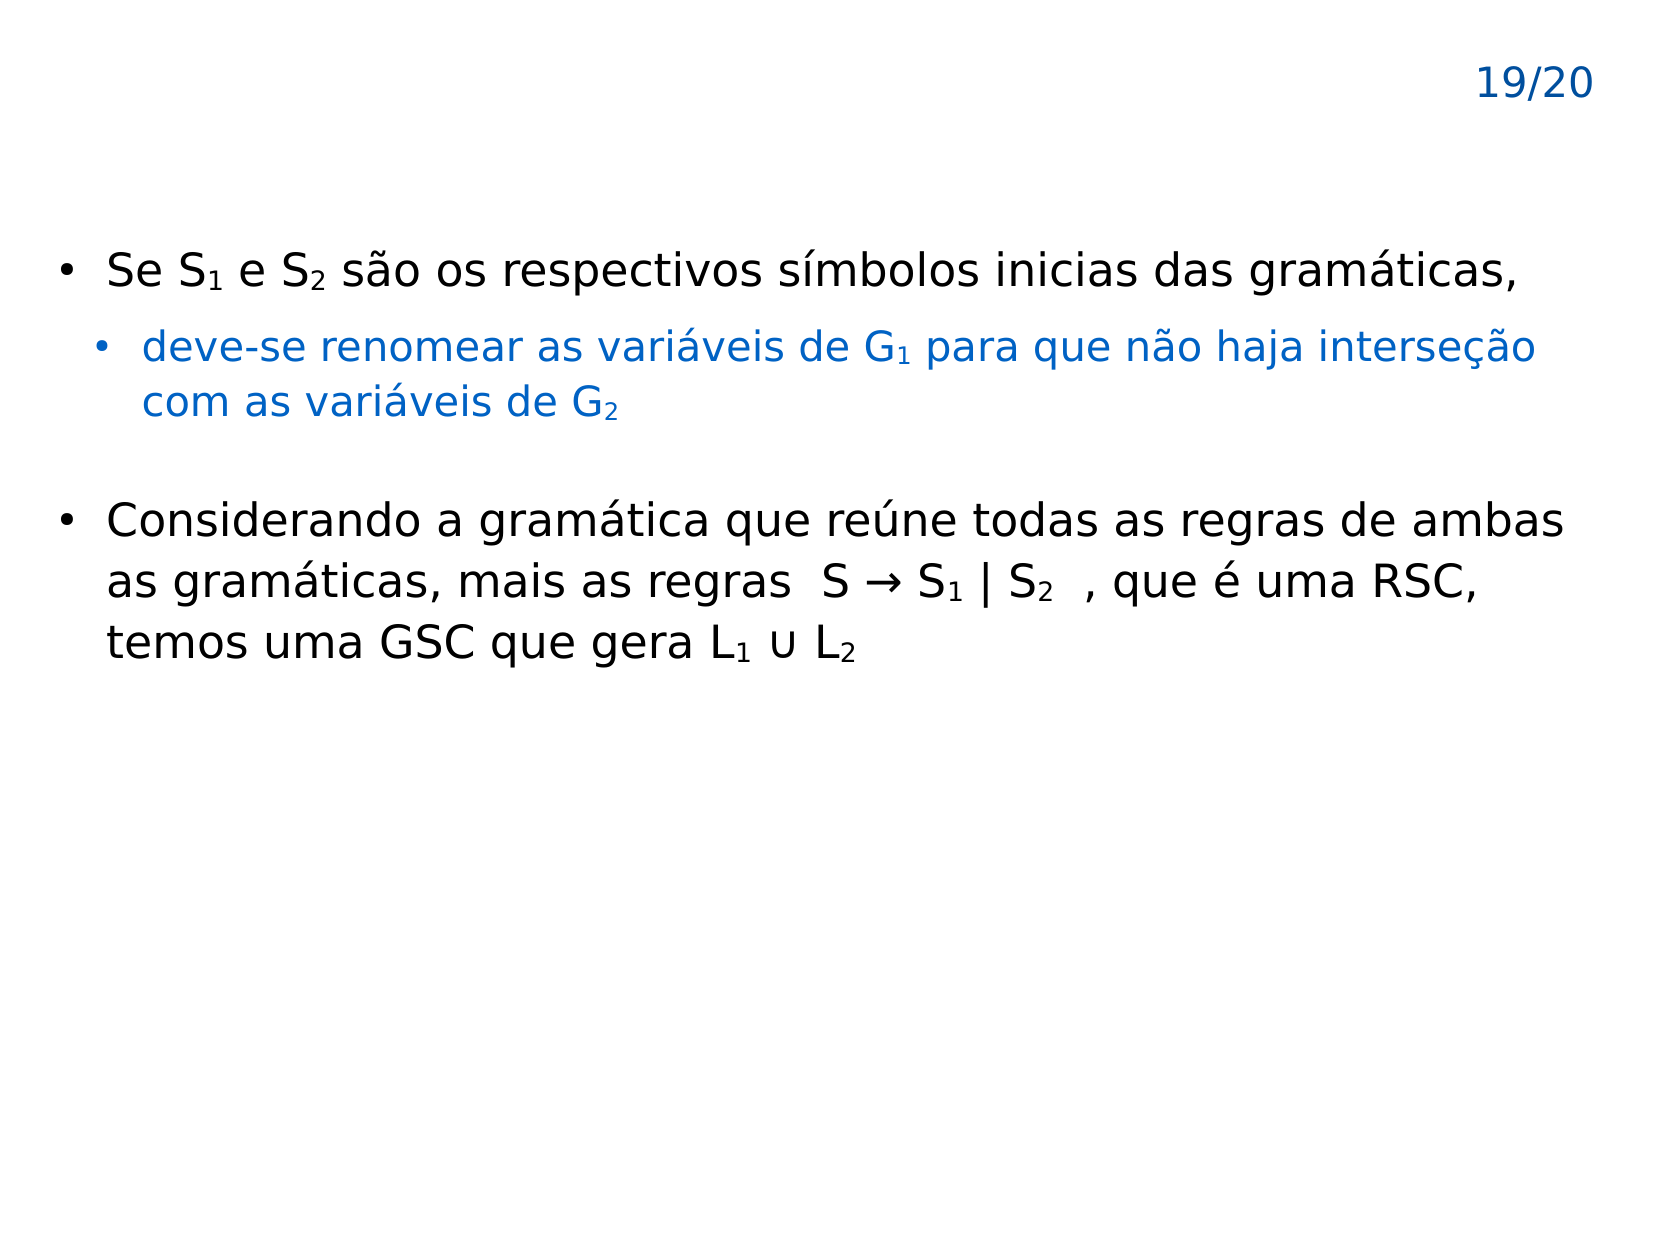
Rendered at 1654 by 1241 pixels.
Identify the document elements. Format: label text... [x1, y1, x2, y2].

list Se S1 e S2 são os respectivos símbolos inicias das gramáticas, deve-se renomear as variáveis de G1 para que não haja interseção com as variáveis de G2 Considerando a gramática que reúne todas as regras de ambas as gramáticas, mais as regras S → S1 | S2 , que é uma RSC, temos uma GSC que gera L1 ∪ L2 [59, 236, 1595, 1211]
